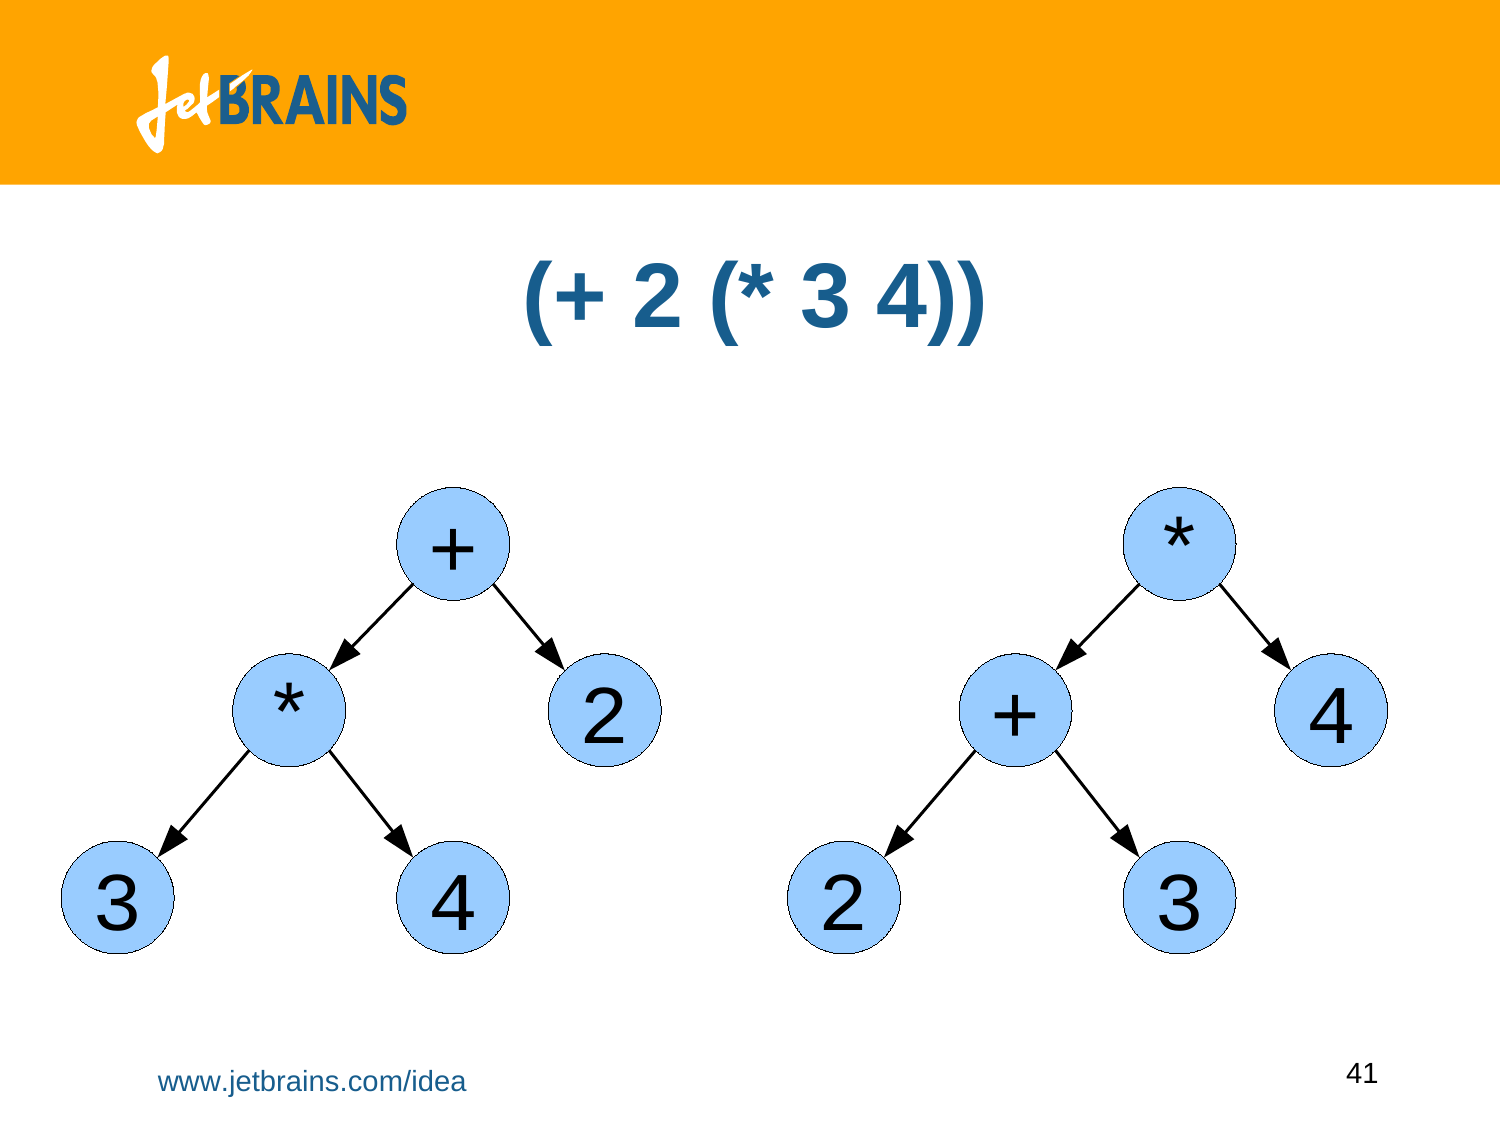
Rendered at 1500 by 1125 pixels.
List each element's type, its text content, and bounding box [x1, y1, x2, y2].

text_box 3 [1123, 841, 1237, 954]
text_box * [232, 653, 346, 767]
text_box + [396, 487, 510, 601]
text_box 3 [61, 841, 175, 954]
text_box * [1123, 487, 1237, 601]
text_box + [959, 653, 1073, 767]
text_box 4 [1274, 653, 1388, 767]
text_box 4 [396, 841, 510, 954]
title (+ 2 (* 3 4)) [135, 228, 1377, 354]
text_box 2 [787, 841, 901, 954]
text_box 2 [548, 653, 662, 767]
